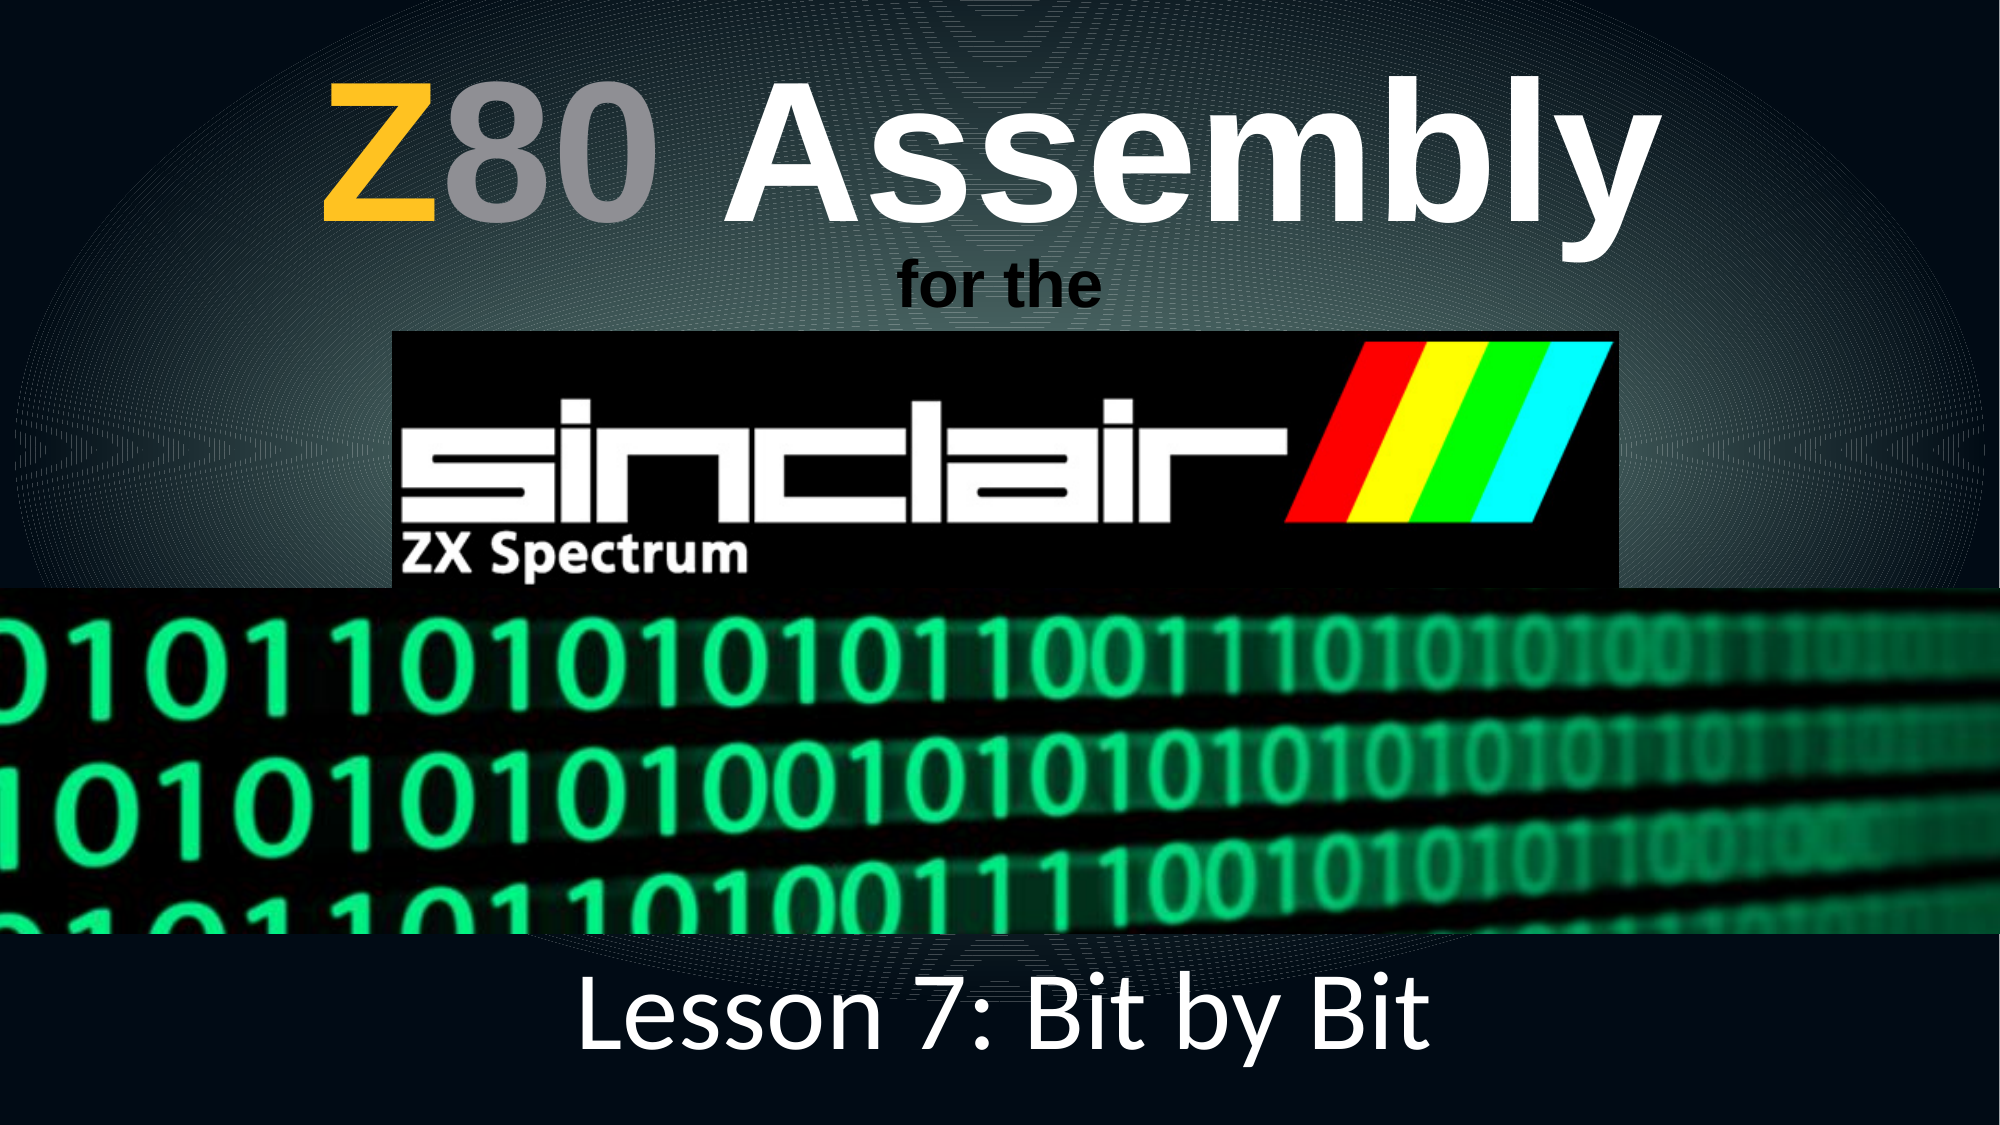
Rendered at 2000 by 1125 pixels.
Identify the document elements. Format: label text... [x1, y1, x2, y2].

subtitle Lesson 7: Bit by Bit [59, 945, 1950, 1072]
text_box Z80 Assembly [304, 32, 1713, 495]
text_box for the [881, 239, 1119, 330]
picture [0, 331, 2000, 934]
